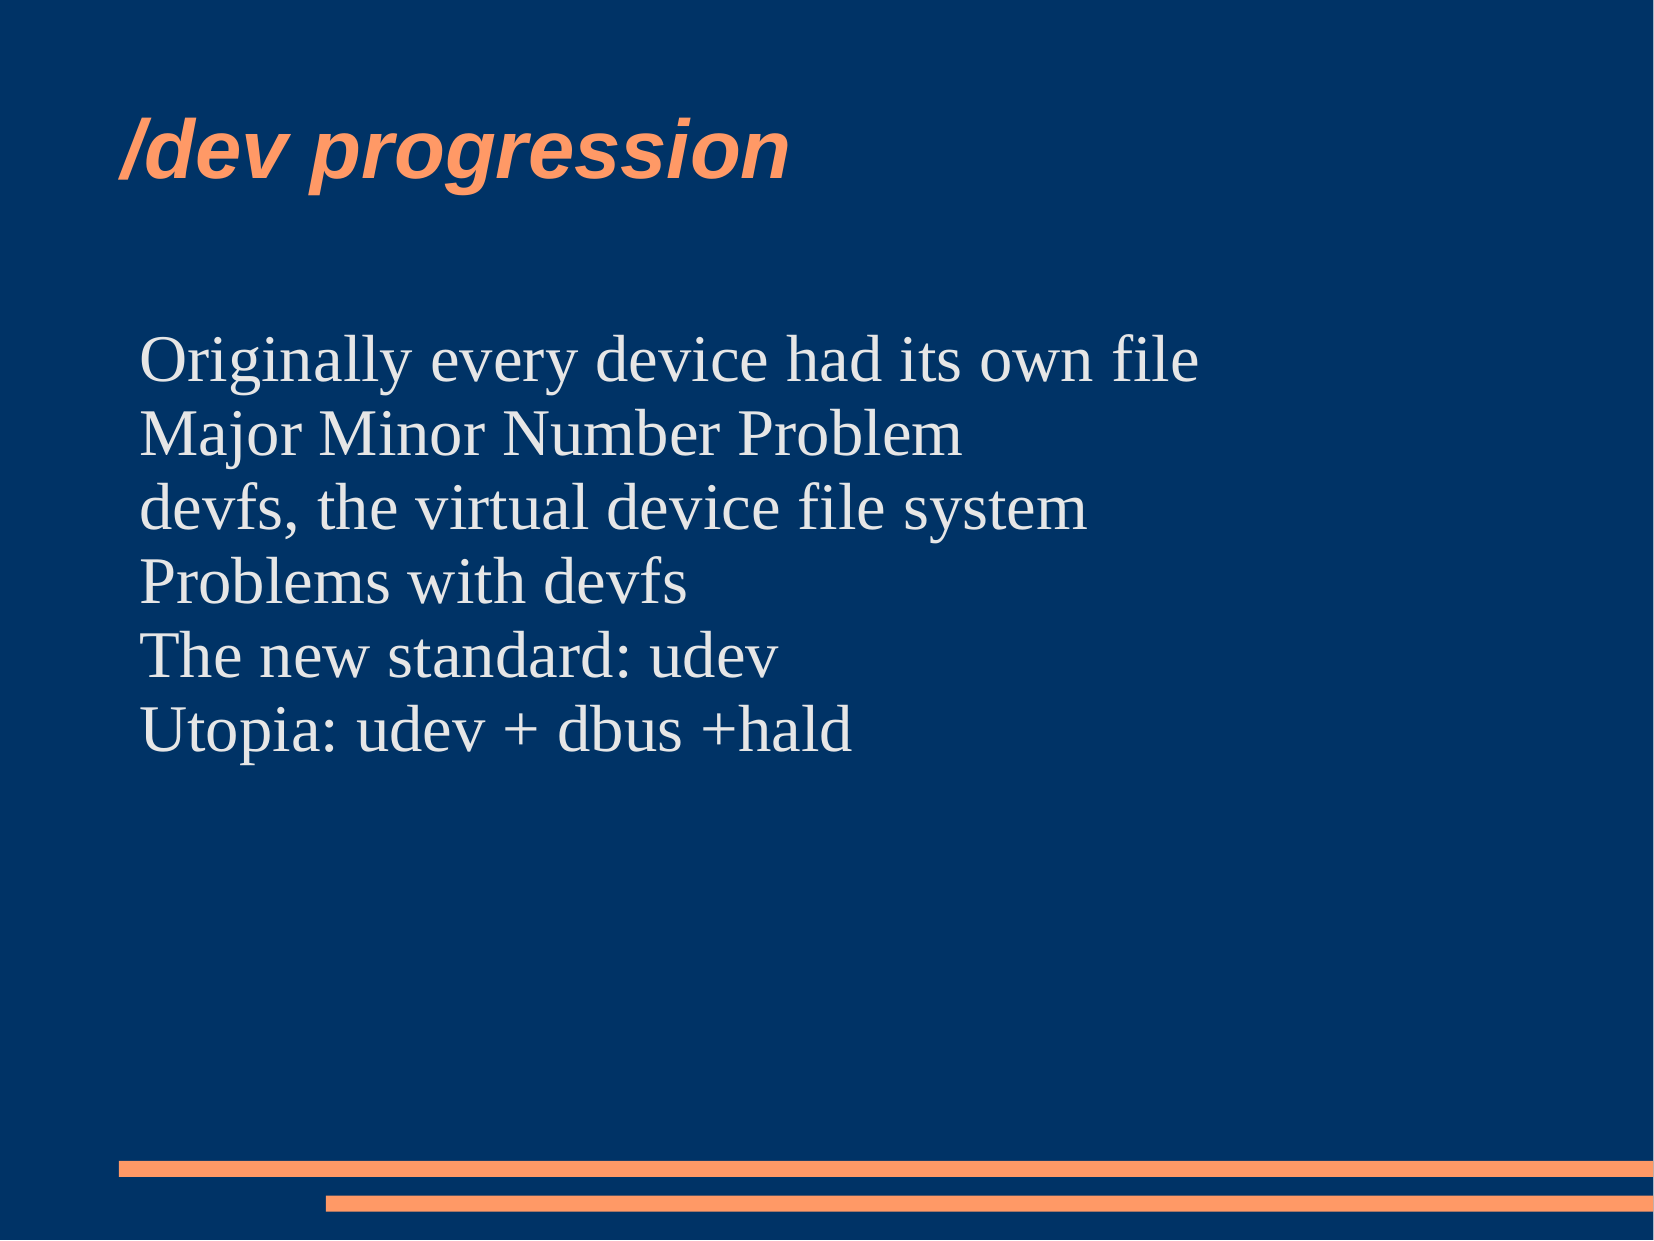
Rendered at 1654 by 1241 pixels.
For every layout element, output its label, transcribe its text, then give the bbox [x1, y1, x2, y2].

list Originally every device had its own file Major Minor Number Problem devfs, the virtual device file system Problems with devfs The new standard: udev Utopia: udev + dbus +hald [121, 322, 1561, 1133]
title /dev progression [121, 46, 1534, 254]
